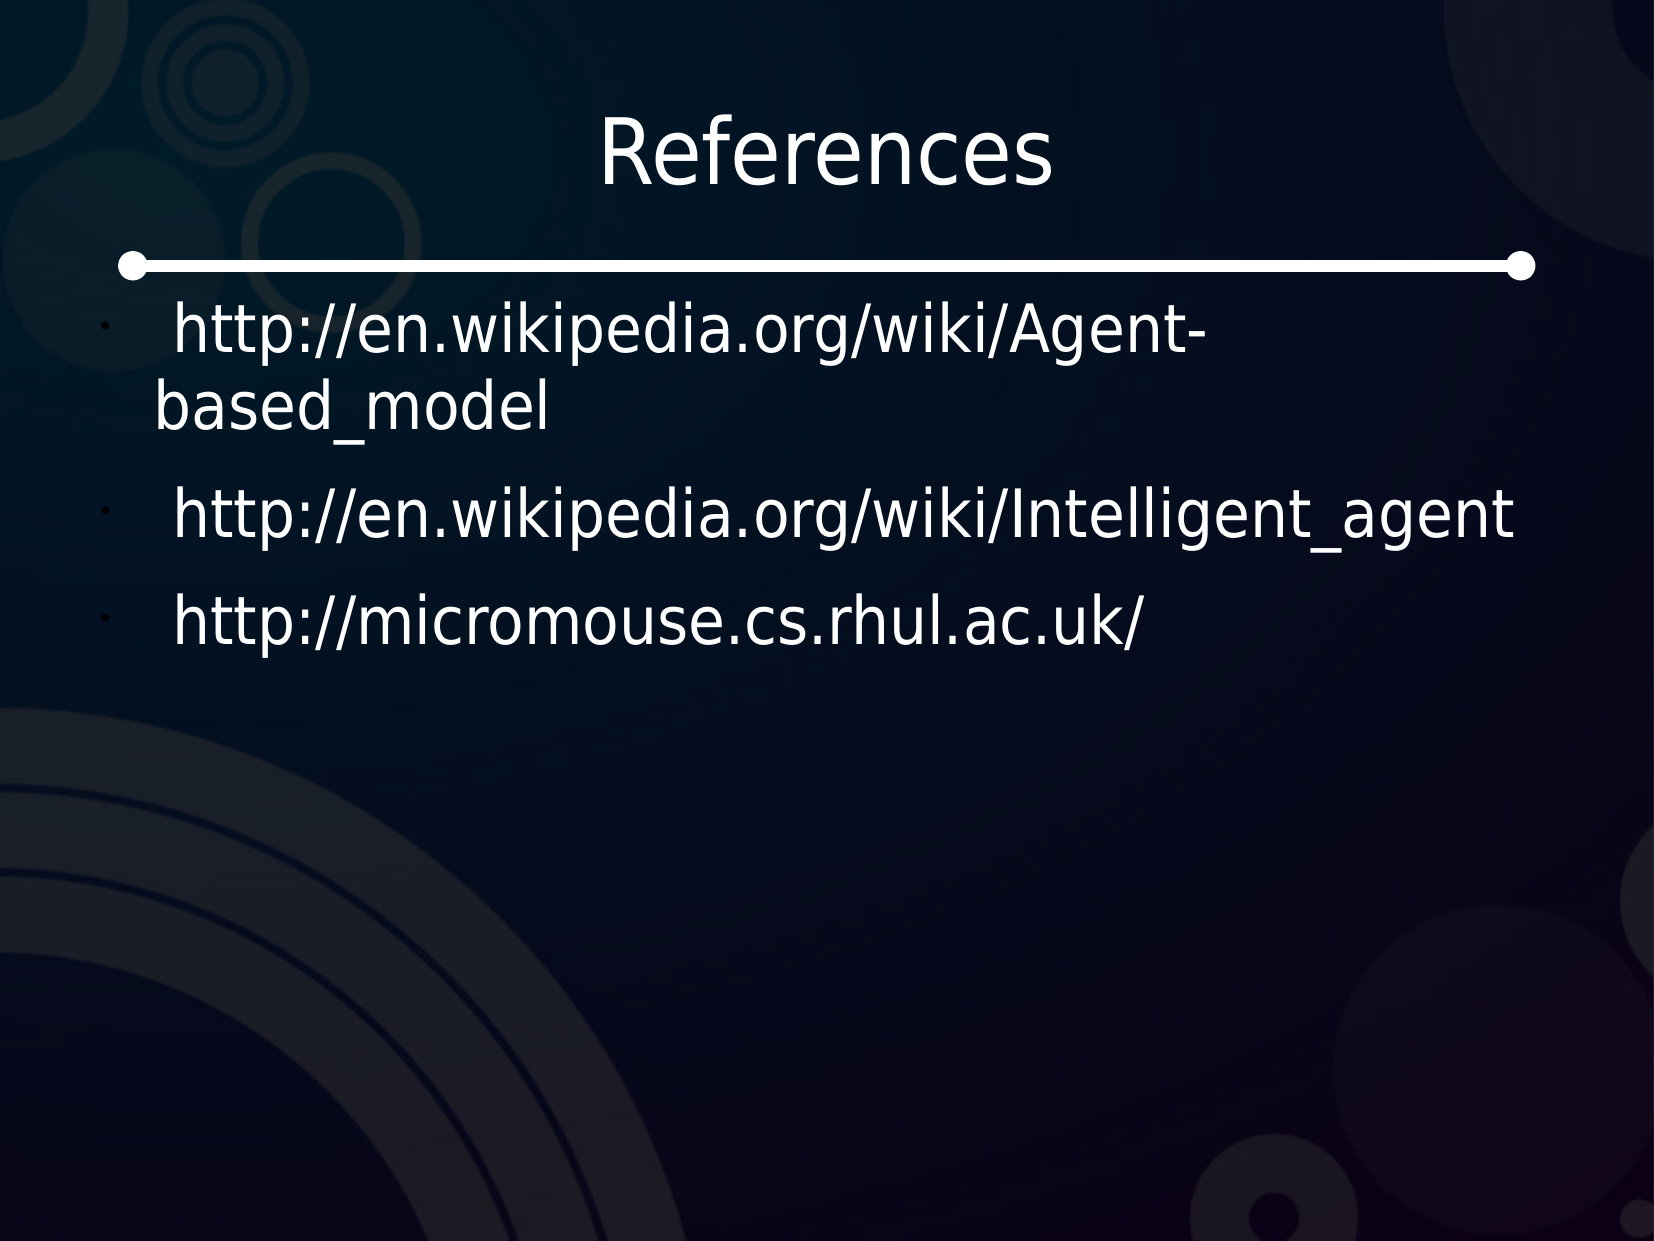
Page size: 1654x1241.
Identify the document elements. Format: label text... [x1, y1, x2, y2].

list http://en.wikipedia.org/wiki/Agent-based_model http://en.wikipedia.org/wiki/Intelligent_agent http://micromouse.cs.rhul.ac.uk/ [82, 290, 1571, 1094]
title References [82, 56, 1571, 250]
picture [0, 0, 1654, 1241]
